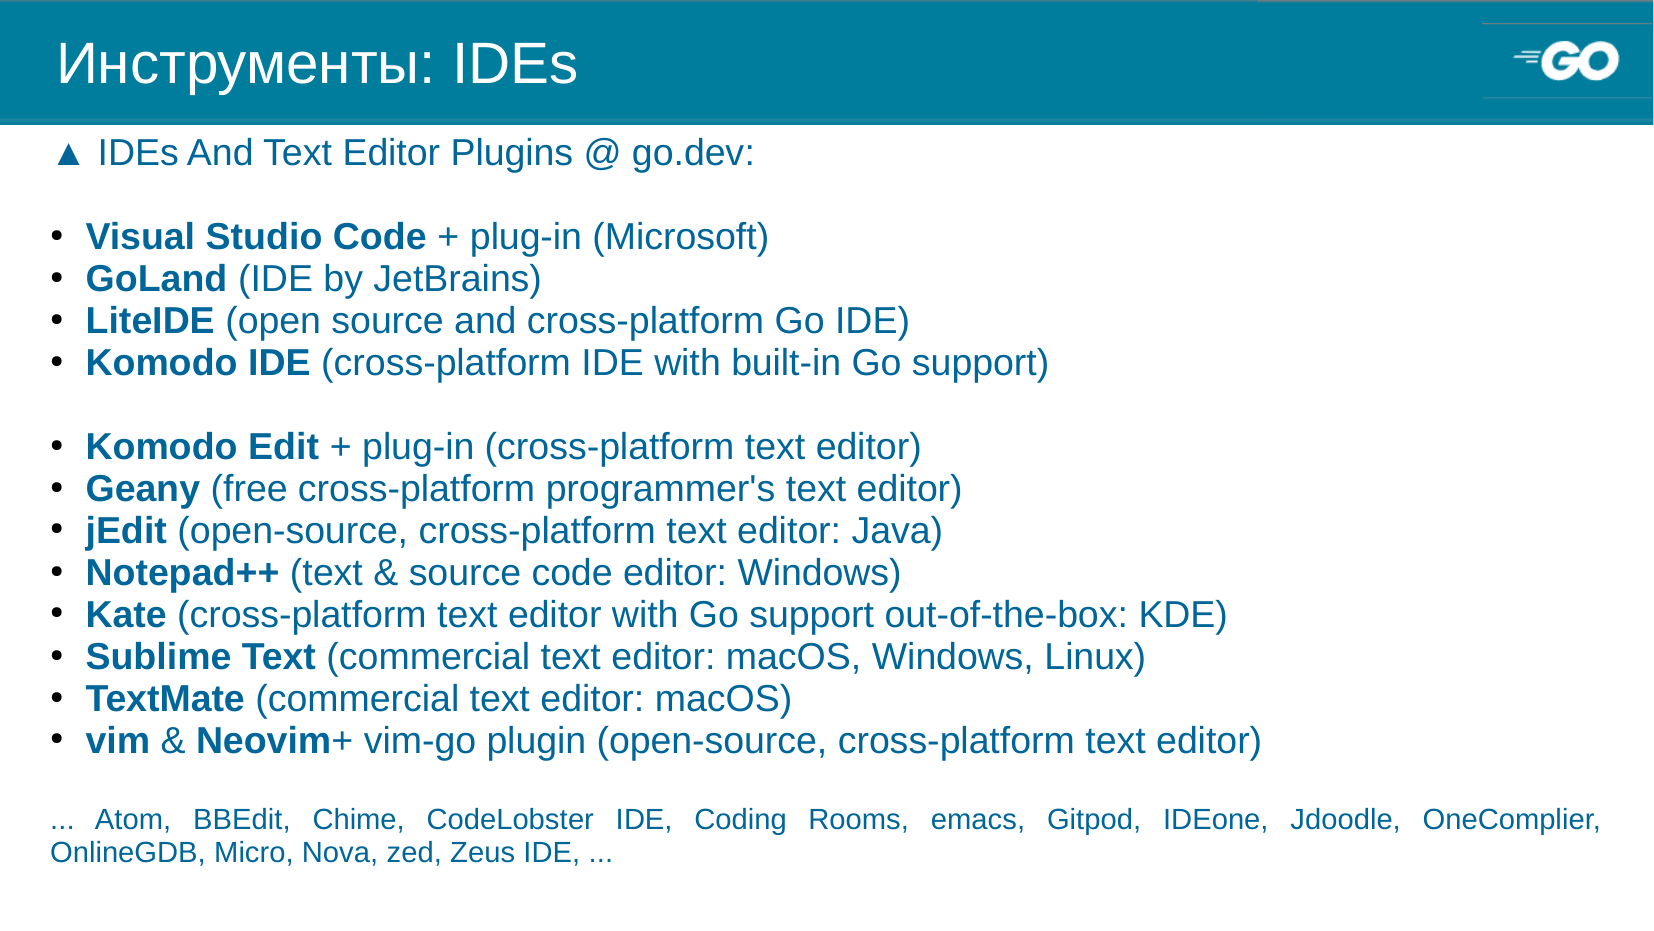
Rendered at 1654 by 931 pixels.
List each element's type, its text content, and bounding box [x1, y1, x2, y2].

text_box Инструменты: IDEs [41, 23, 1495, 104]
picture [1542, 41, 1619, 81]
text_box ▲ IDEs And Text Editor Plugins @ go.dev: Visual Studio Code + plug-in (Microsoft) GoLand (IDE by JetBrains) LiteIDE (open source and cross-platform Go IDE) Komodo IDE (cross-platform IDE with built-in Go support) Komodo Edit + plug-in (cross-platform text editor) Geany (free cross-platform programmer's text editor) jEdit (open-source, cross-platform text editor: Java) Notepad++ (text & source code editor: Windows) Kate (cross-platform text editor with Go support out-of-the-box: KDE) Sublime Text (commercial text editor: macOS, Windows, Linux) TextMate (commercial text editor: macOS) vim & Neovim+ vim-go plugin (open-source, cross-platform text editor) ... Atom, BBEdit, Chime, CodeLobster IDE, Coding Rooms, emacs, Gitpod, IDEone, Jdoodle, OneComplier, OnlineGDB, Micro, Nova, zed, Zeus IDE, ... [35, 124, 1619, 898]
